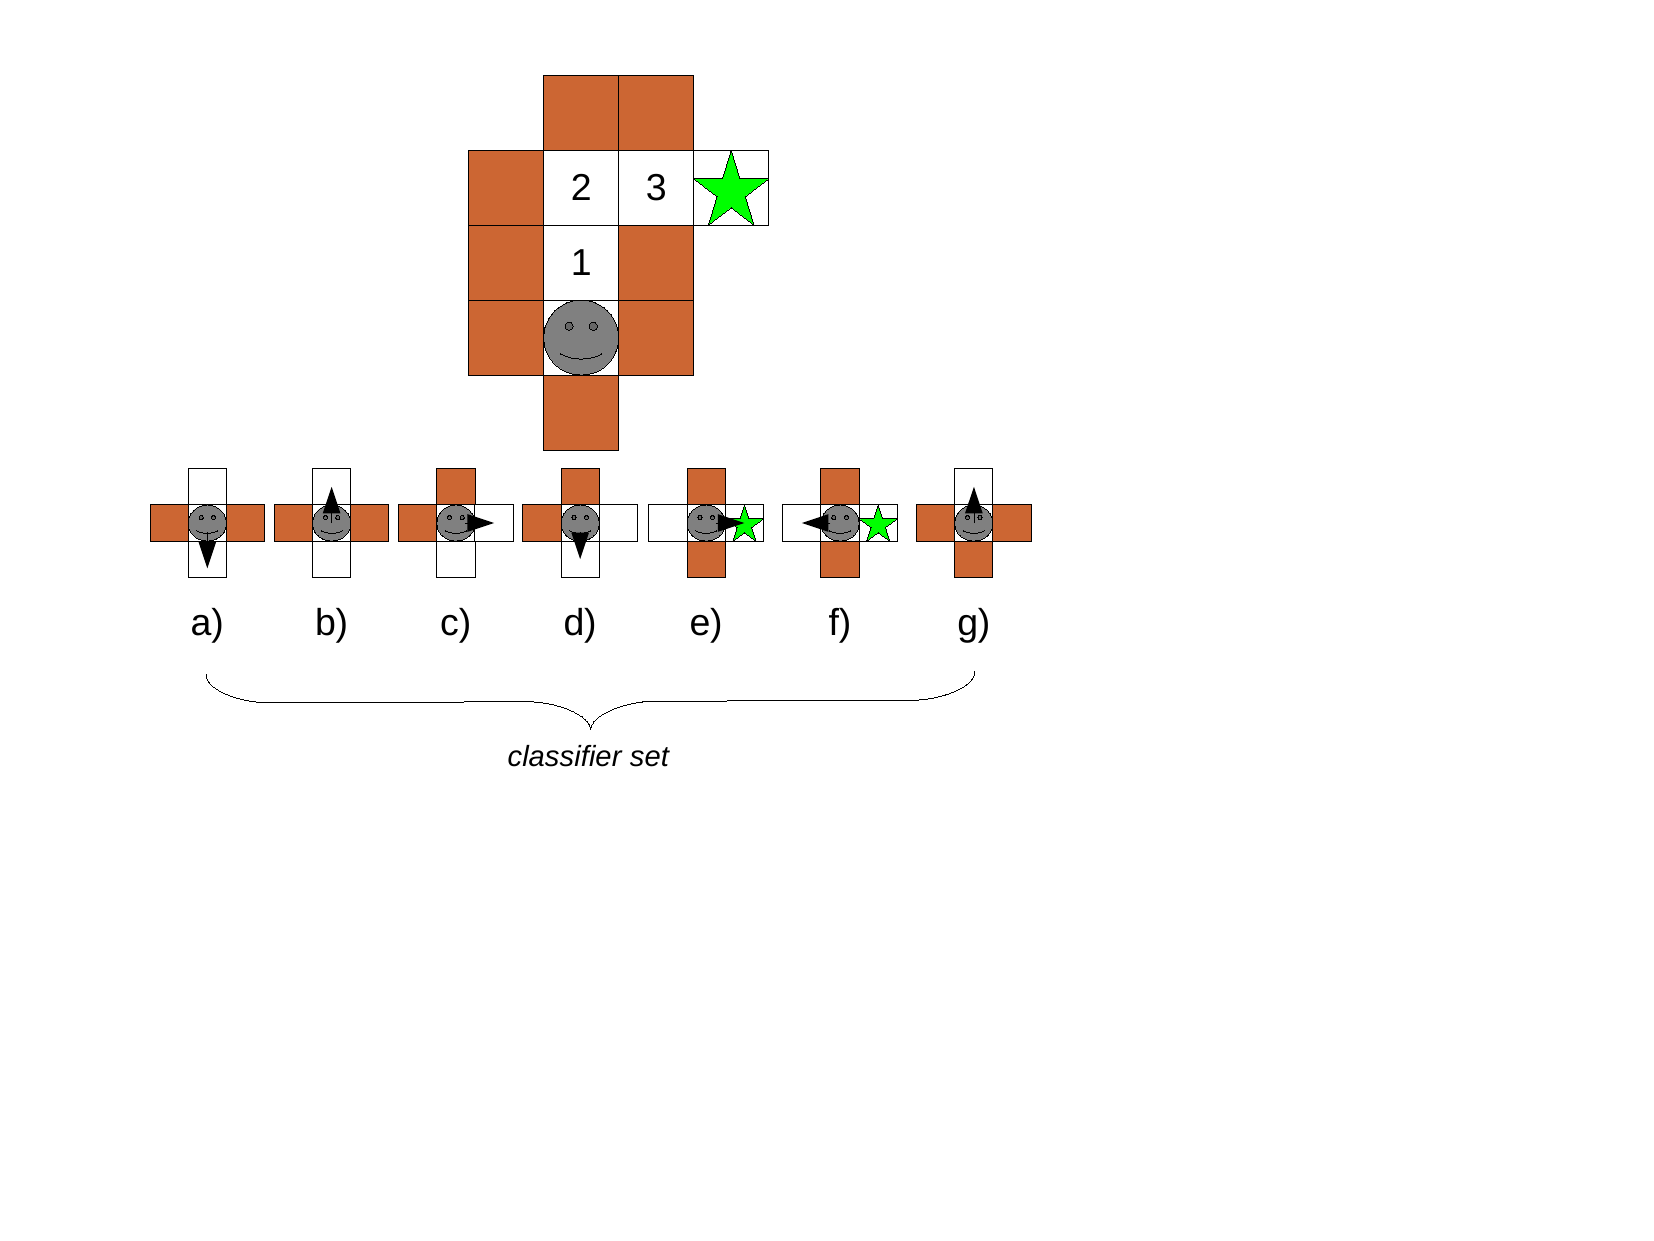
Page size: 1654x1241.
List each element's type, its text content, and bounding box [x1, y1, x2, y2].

text_box e) [687, 541, 726, 578]
text_box [782, 468, 898, 542]
text_box [648, 468, 764, 542]
text_box 2 [562, 505, 573, 515]
text_box 3 [687, 529, 699, 541]
text_box 2 [562, 531, 573, 541]
text_box f) [820, 541, 860, 578]
text_box [522, 468, 638, 542]
text_box 2 [463, 532, 474, 541]
text_box 3 [713, 530, 725, 541]
text_box [398, 468, 514, 542]
text_box [274, 468, 389, 542]
text_box 3 [687, 505, 699, 517]
text_box 2 [587, 530, 599, 541]
text_box 1 [544, 225, 618, 300]
text_box b) [312, 541, 351, 578]
text_box 2 [463, 505, 474, 514]
text_box 3 [713, 505, 725, 516]
text_box 3 [847, 505, 859, 516]
text_box 3 [820, 530, 833, 541]
text_box [468, 75, 769, 451]
text_box 3 [847, 530, 859, 541]
text_box classifier set [492, 732, 685, 781]
text_box d) [561, 541, 600, 578]
text_box c) [436, 541, 476, 578]
text_box 3 [618, 151, 693, 225]
text_box 2 [544, 151, 618, 225]
text_box [150, 468, 265, 542]
text_box [916, 468, 1032, 542]
text_box 2 [587, 505, 599, 516]
text_box 2 [437, 505, 449, 516]
text_box a) [188, 541, 227, 578]
text_box 2 [437, 530, 449, 541]
text_box g) [954, 541, 993, 578]
text_box 3 [820, 505, 833, 516]
